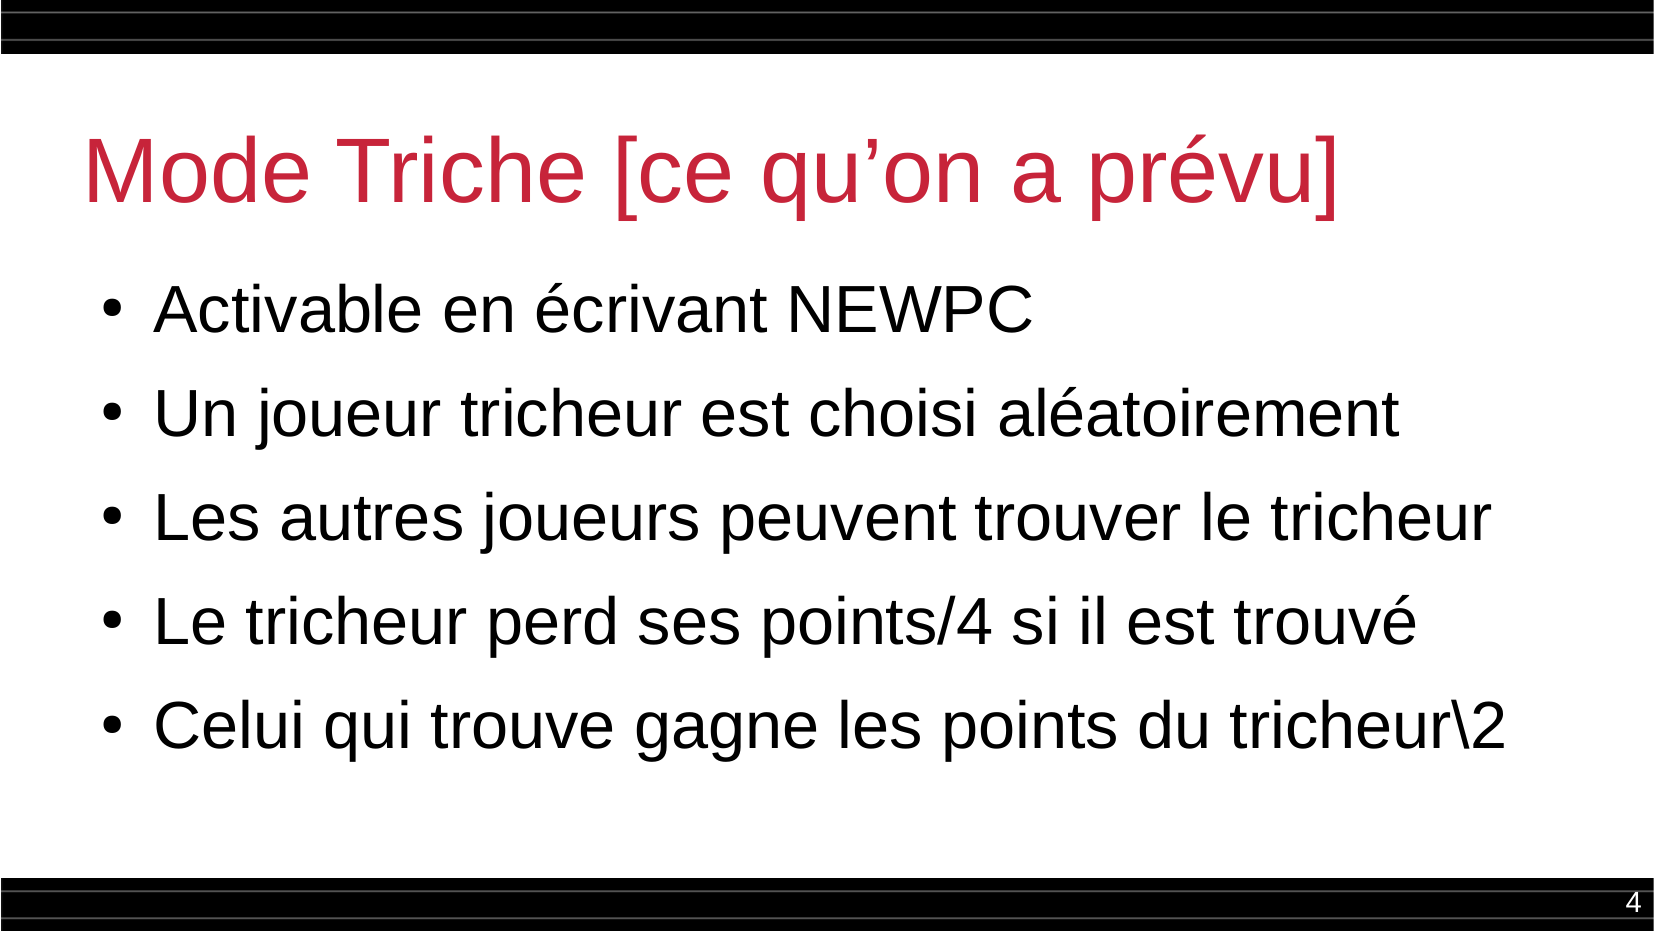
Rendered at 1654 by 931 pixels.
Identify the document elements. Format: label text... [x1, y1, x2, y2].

picture [1, 0, 1654, 54]
list Activable en écrivant NEWPC Un joueur tricheur est choisi aléatoirement Les autres joueurs peuvent trouver le tricheur Le tricheur perd ses points/4 si il est trouvé Celui qui trouve gagne les points du tricheur\2 [82, 271, 1571, 851]
title Mode Triche [ce qu’on a prévu] [82, 92, 1571, 249]
picture [1, 878, 1654, 931]
